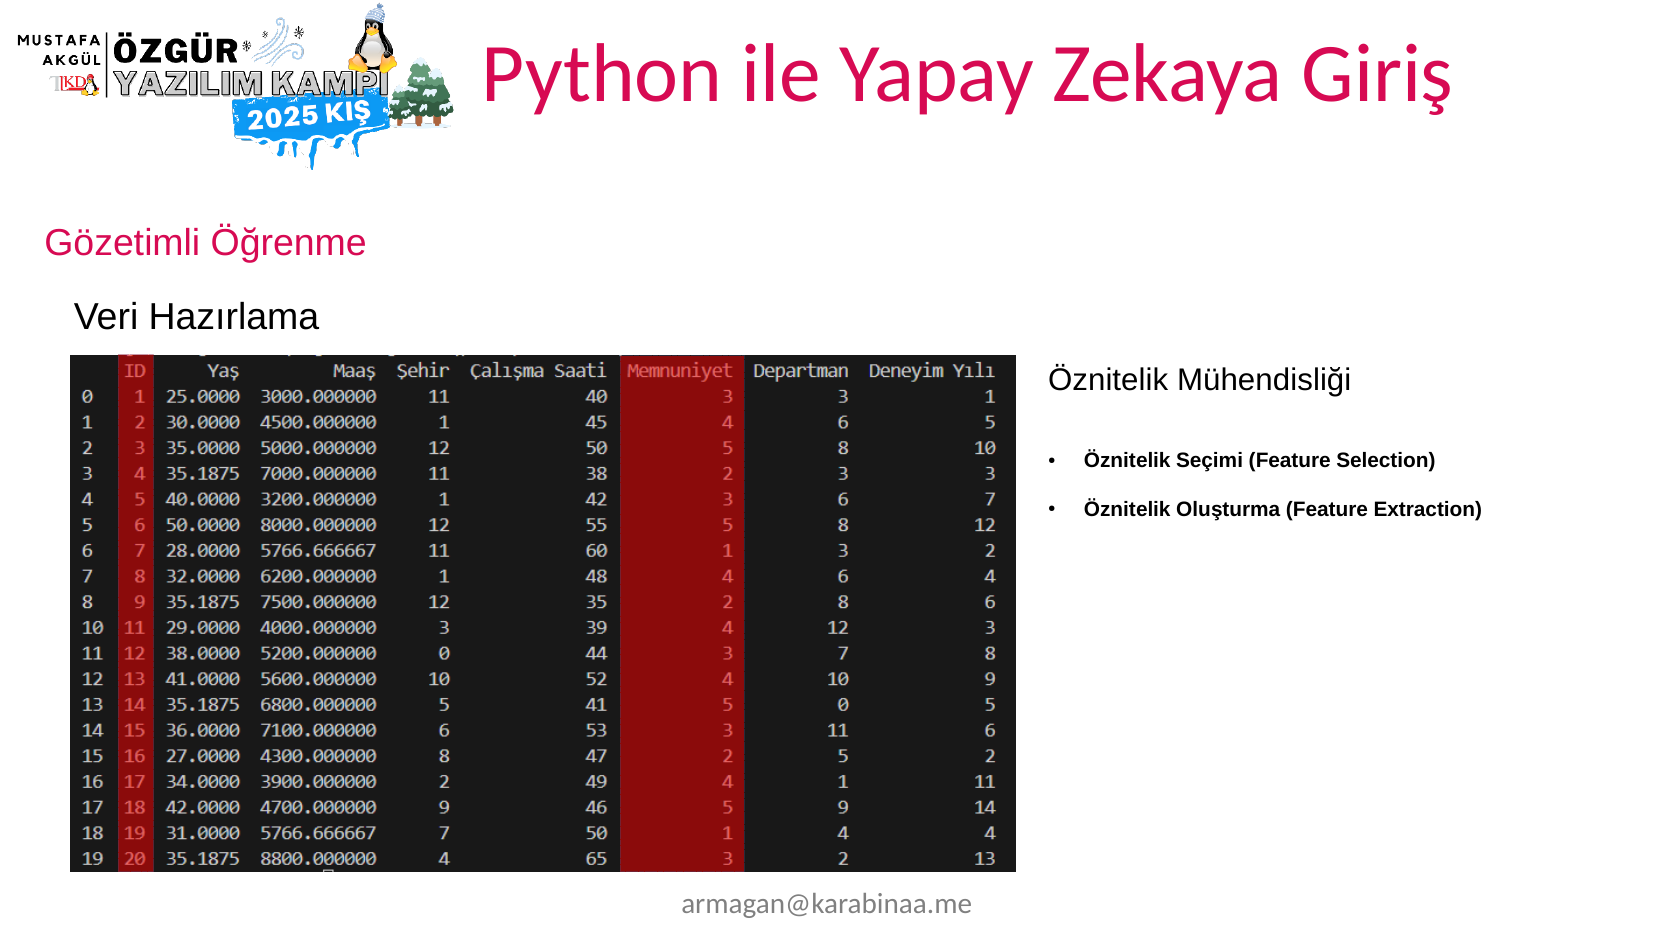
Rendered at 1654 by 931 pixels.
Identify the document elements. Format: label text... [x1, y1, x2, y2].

picture [745, 355, 1016, 872]
picture [0, 0, 463, 177]
text_box Python ile Yapay Zekaya Giriş [467, 10, 1654, 126]
picture [154, 355, 620, 872]
text_box Veri Hazırlama [59, 288, 621, 355]
text_box armagan@karabinaa.me [0, 877, 1654, 928]
text_box [620, 355, 745, 872]
picture [70, 355, 118, 872]
text_box Gözetimli Öğrenme [29, 213, 854, 271]
text_box Öznitelik Mühendisliği [1033, 354, 1366, 404]
text_box [118, 354, 154, 872]
text_box Öznitelik Seçimi (Feature Selection) Öznitelik Oluşturma (Feature Extraction) [1033, 441, 1595, 621]
